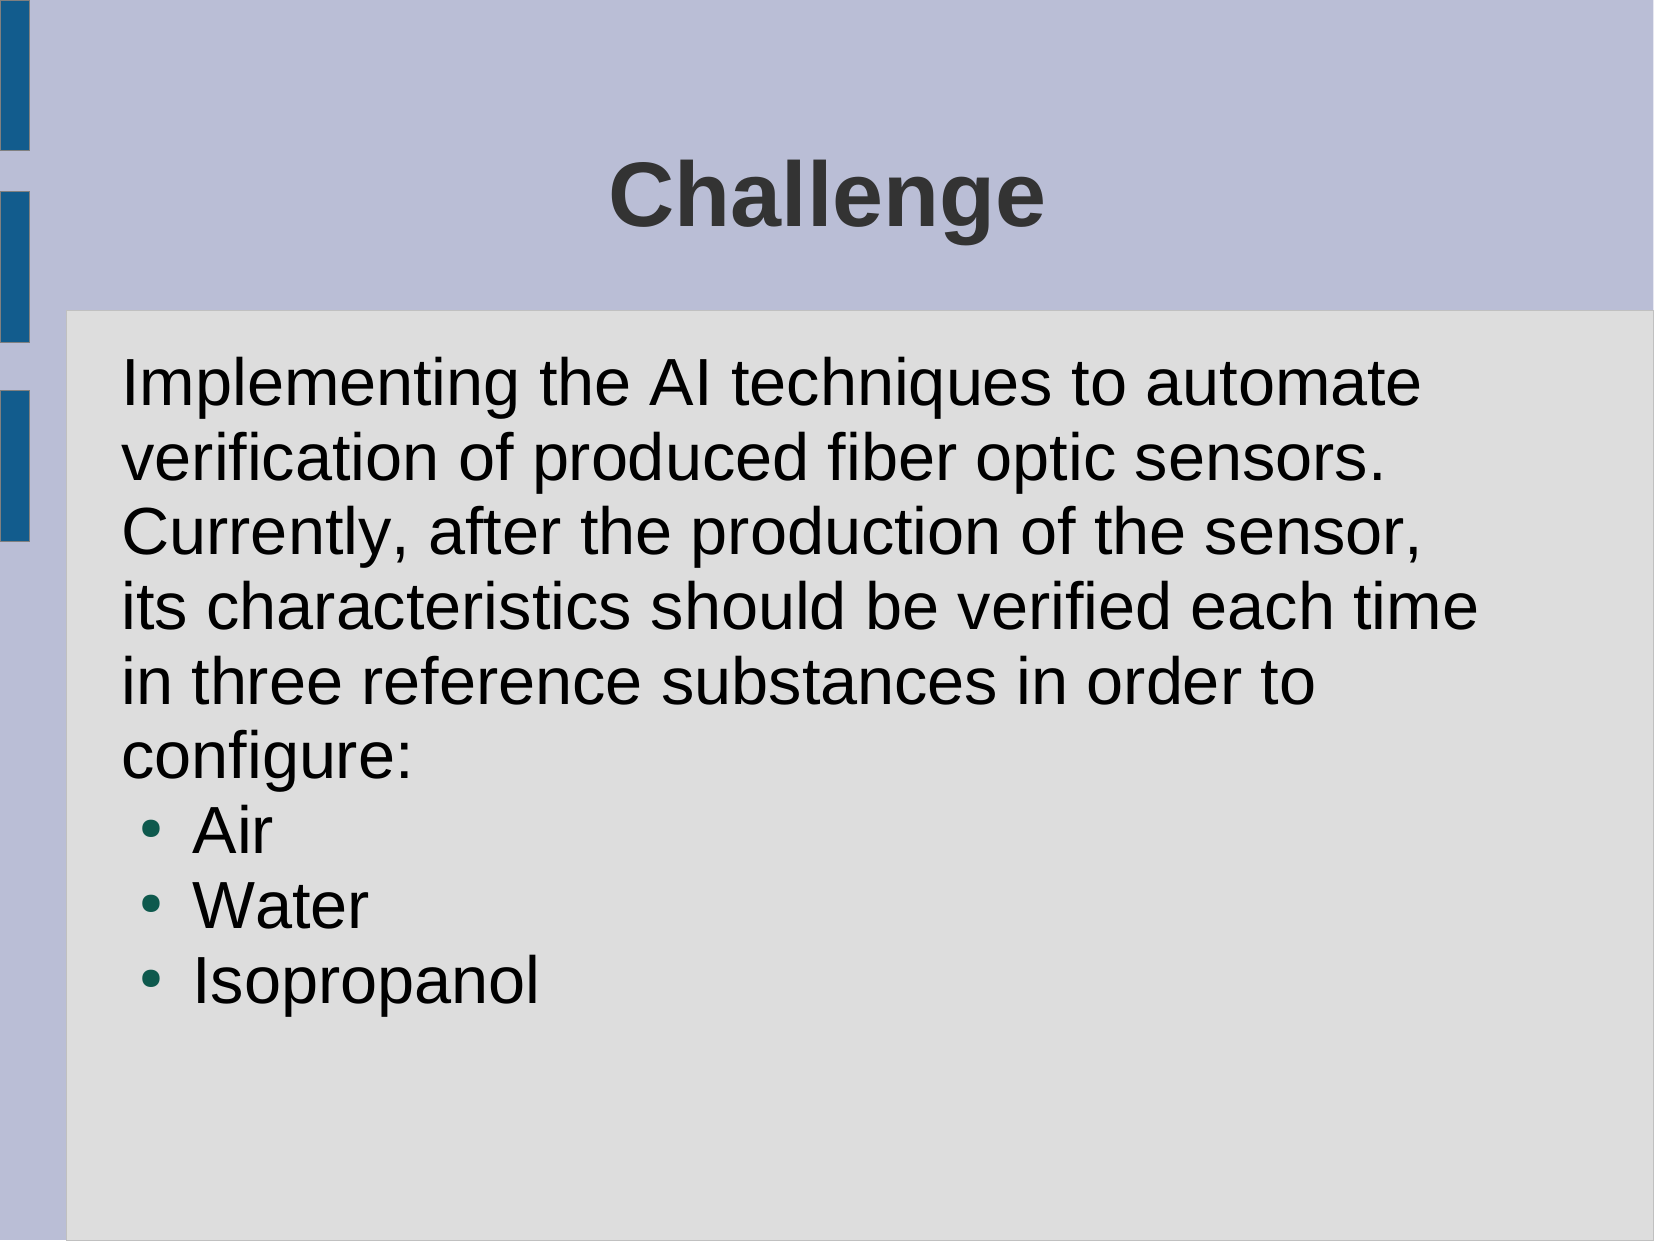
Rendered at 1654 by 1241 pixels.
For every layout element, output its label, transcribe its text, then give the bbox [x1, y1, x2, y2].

title Challenge [121, 91, 1534, 299]
list Implementing the AI techniques to automate verification of produced fiber optic sensors. Currently, after the production of the sensor, its characteristics should be verified each time in three reference substances in order to configure: Air Water Isopropanol [121, 344, 1534, 1126]
